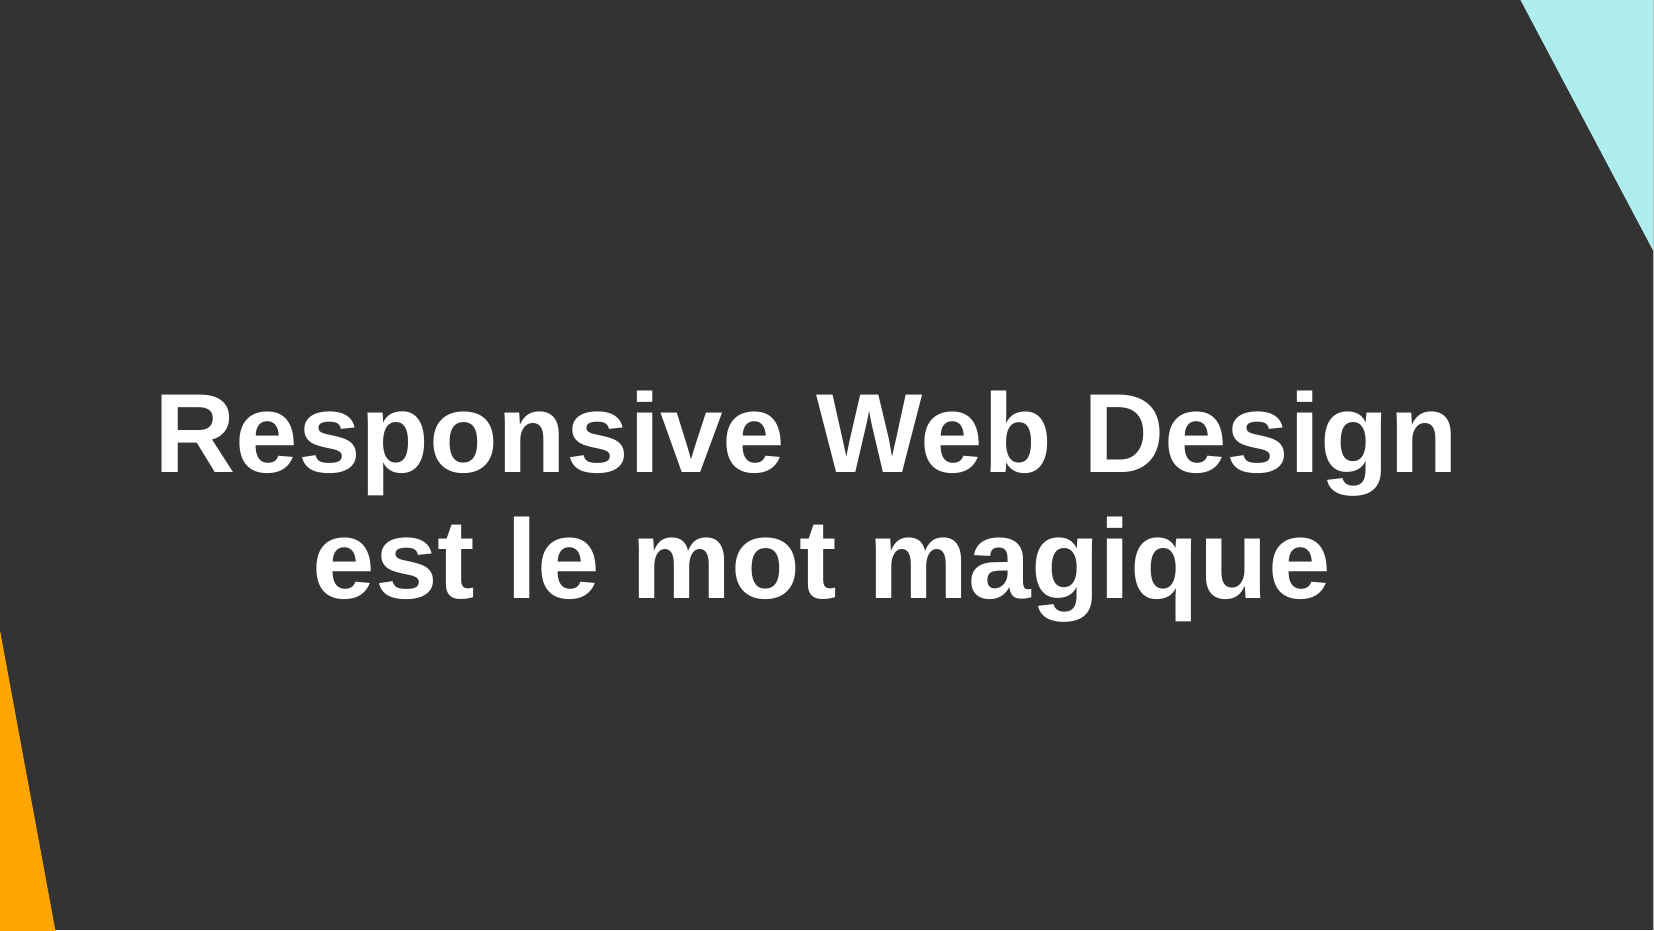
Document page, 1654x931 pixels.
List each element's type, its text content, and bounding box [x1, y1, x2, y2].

text_box [1520, 0, 1654, 253]
text_box [0, 630, 56, 931]
title Responsive Web Design est le mot magique [22, 370, 1622, 622]
